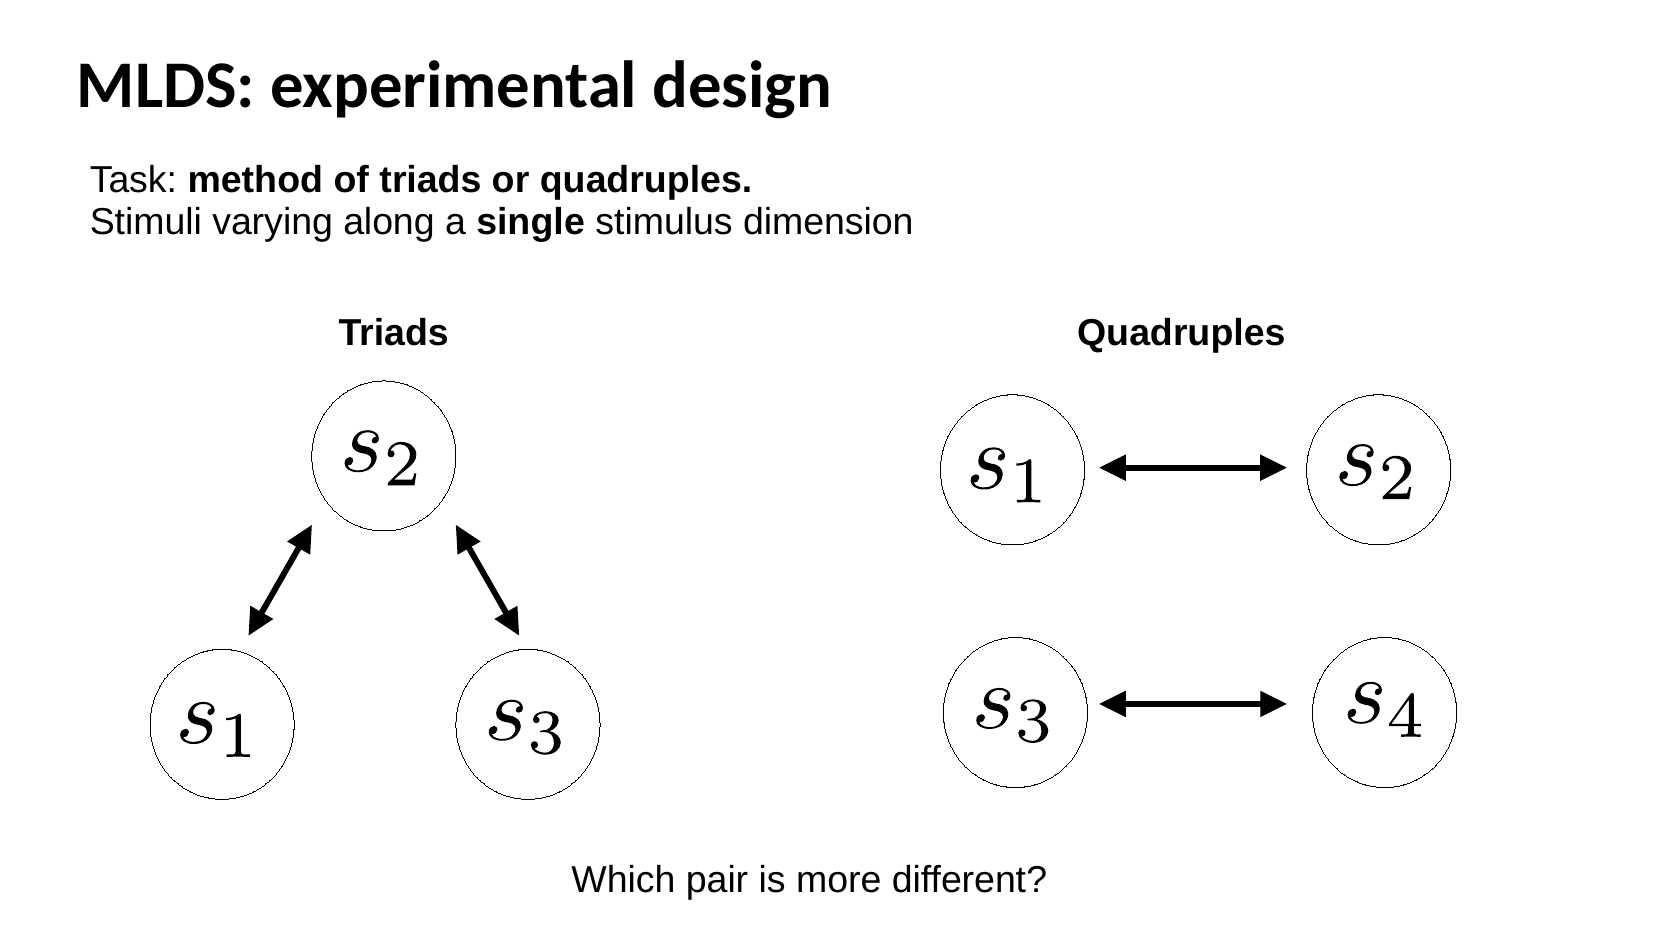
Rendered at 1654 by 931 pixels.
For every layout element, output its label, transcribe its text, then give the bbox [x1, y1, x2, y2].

text_box Task: method of triads or quadruples. Stimuli varying along a single stimulus dimension [75, 151, 1576, 292]
text_box [1347, 681, 1421, 737]
text_box Quadruples [1012, 303, 1351, 361]
text_box Which pair is more different? [556, 850, 1082, 908]
text_box [180, 701, 250, 757]
text_box [488, 699, 561, 755]
text_box Triads [225, 303, 563, 361]
text_box [344, 430, 417, 486]
text_box [1339, 444, 1412, 500]
text_box [970, 447, 1041, 503]
text_box [976, 687, 1049, 743]
title MLDS: experimental design [76, 13, 1565, 151]
